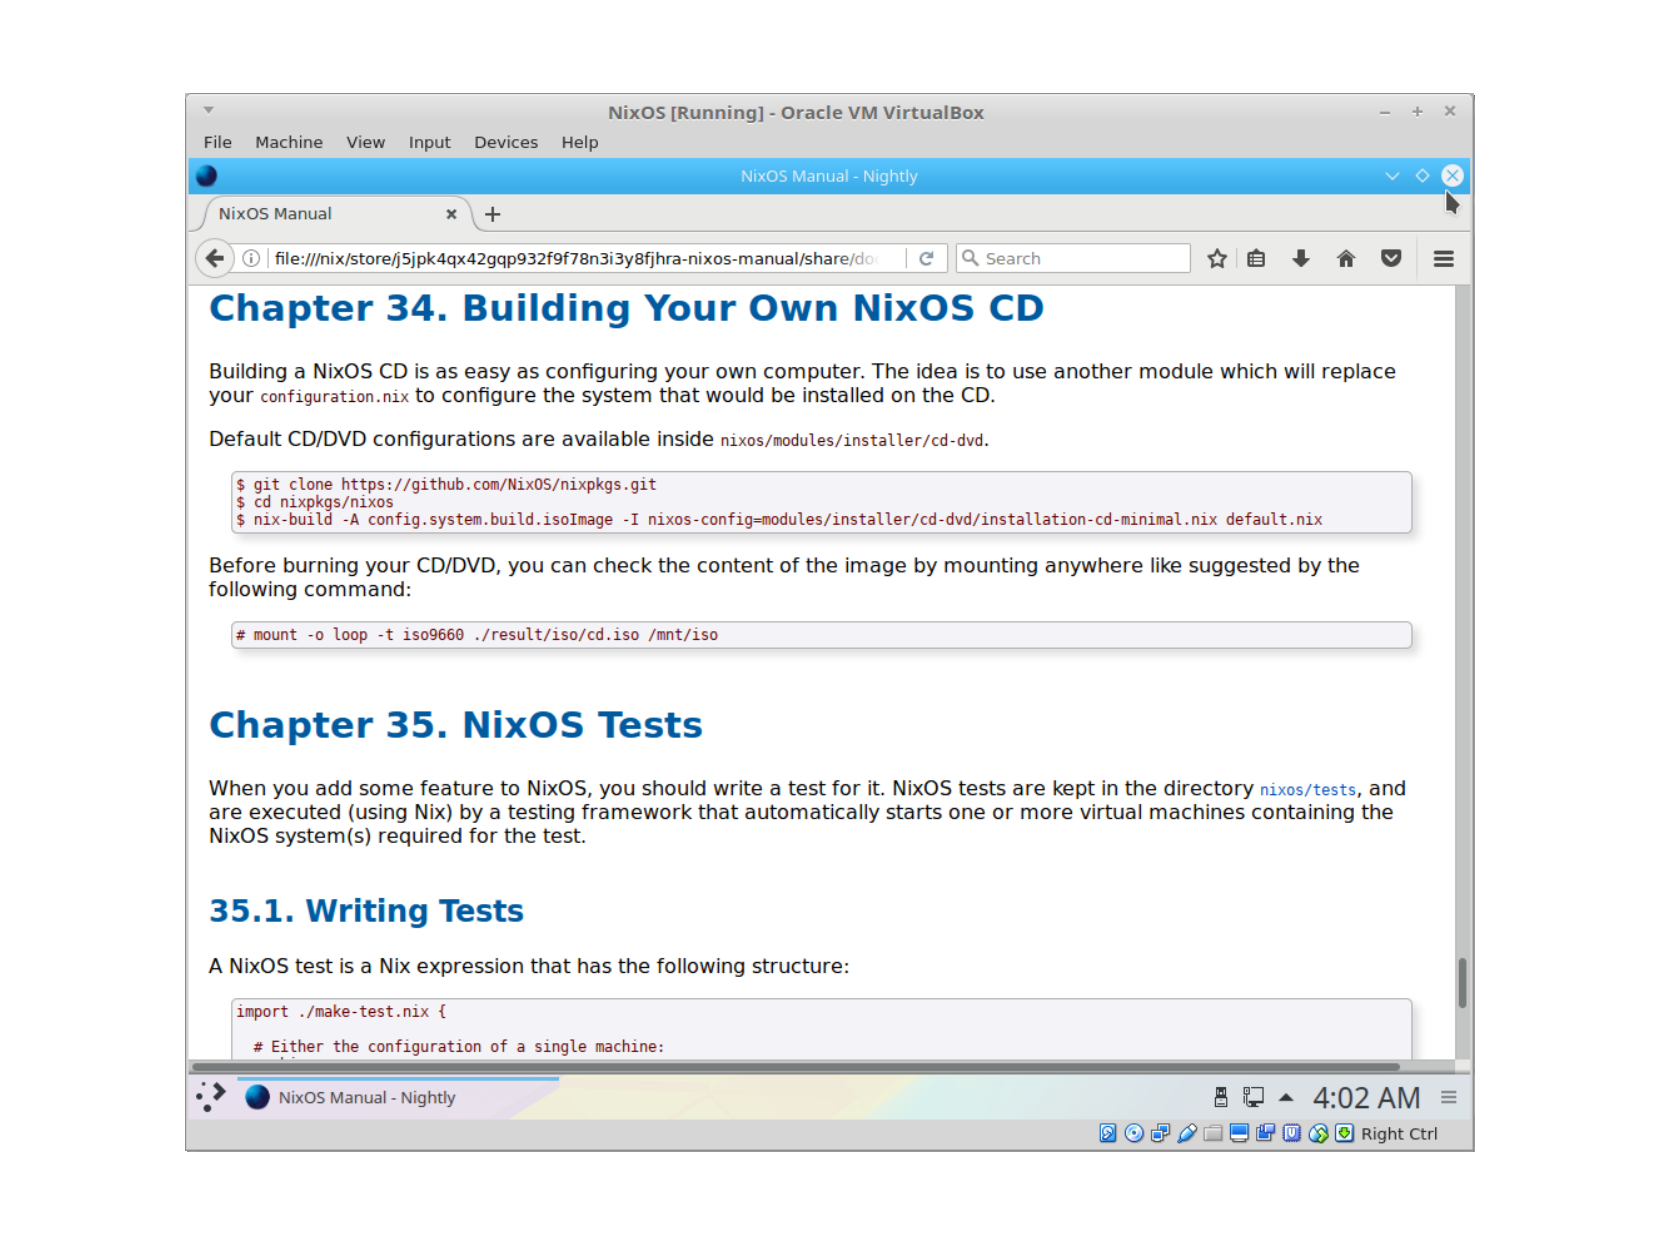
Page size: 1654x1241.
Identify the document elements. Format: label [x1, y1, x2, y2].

picture [185, 93, 1475, 1152]
